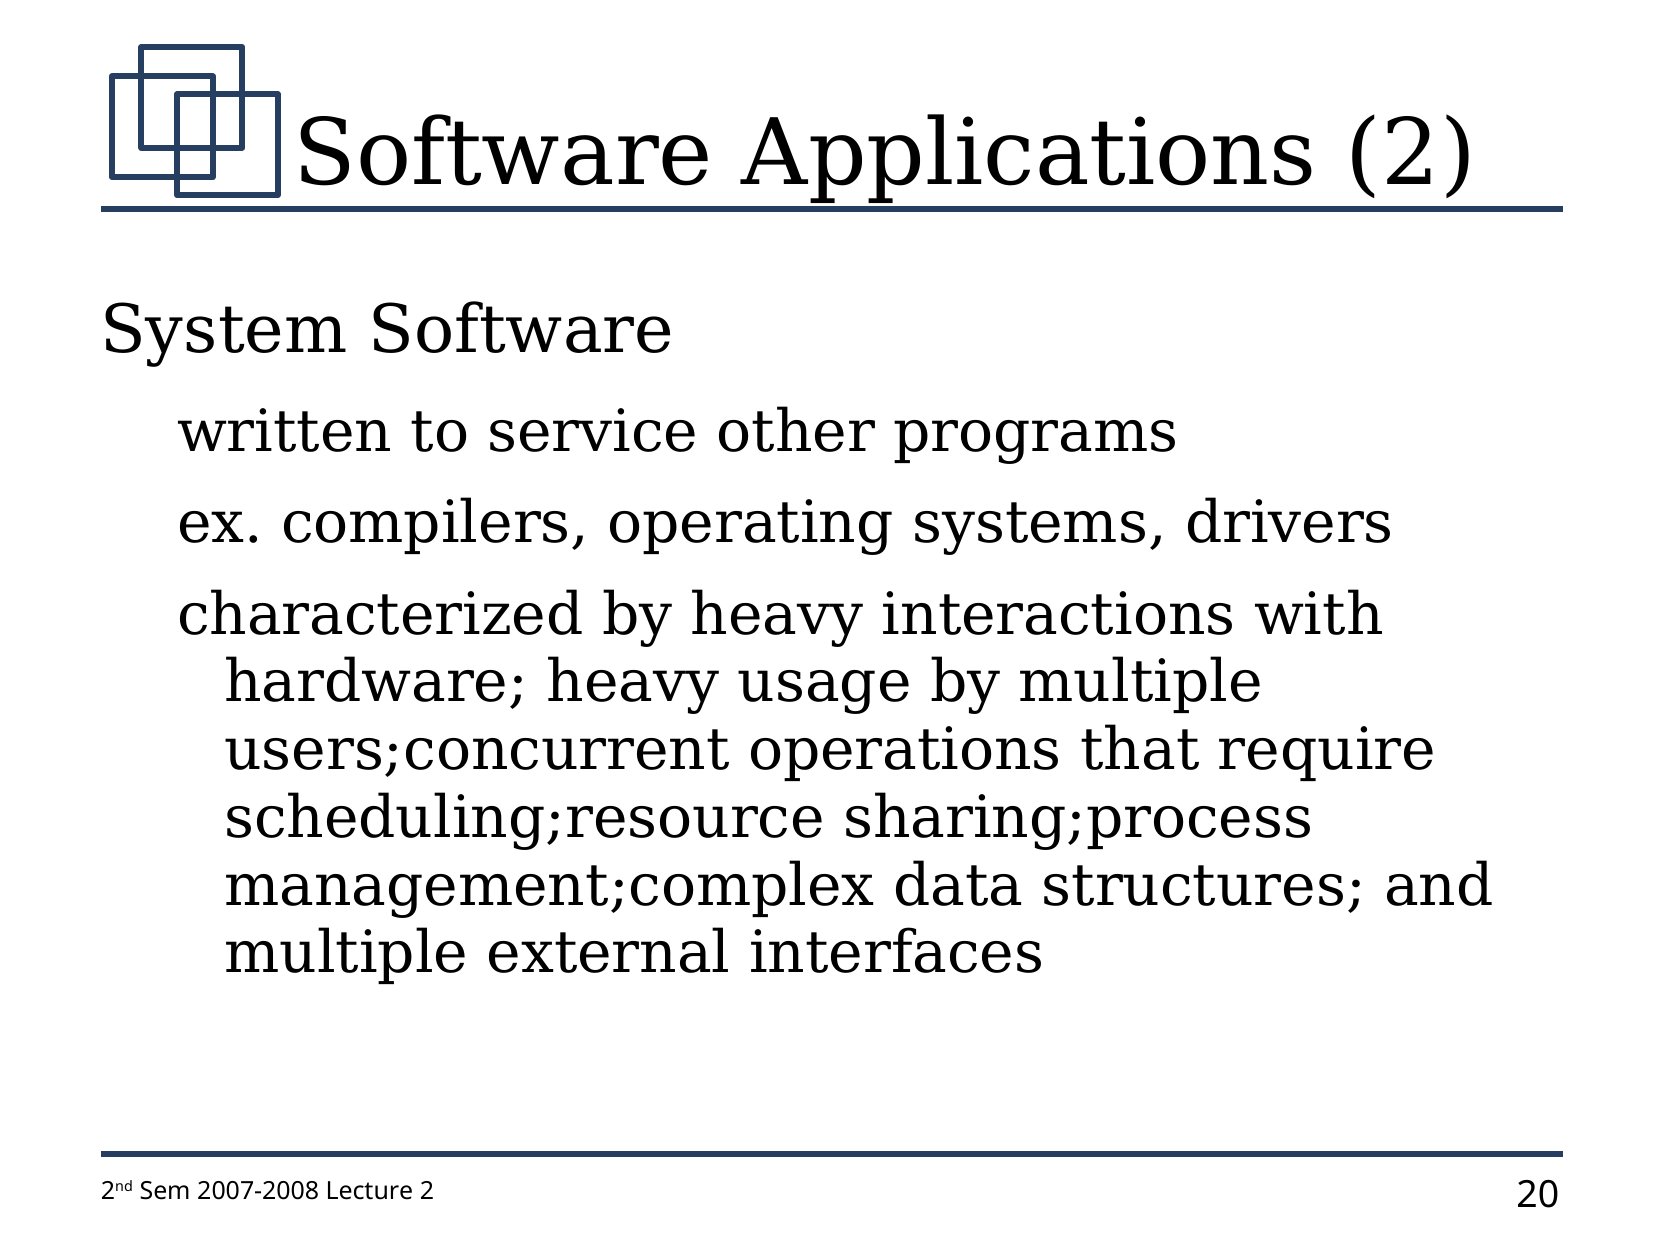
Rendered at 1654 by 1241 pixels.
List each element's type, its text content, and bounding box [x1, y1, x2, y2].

list System Software written to service other programs ex. compilers, operating systems, drivers characterized by heavy interactions with hardware; heavy usage by multiple users;concurrent operations that require scheduling;resource sharing;process management;complex data structures; and multiple external interfaces [82, 290, 1571, 1109]
title Software Applications (2) [82, 49, 1571, 257]
